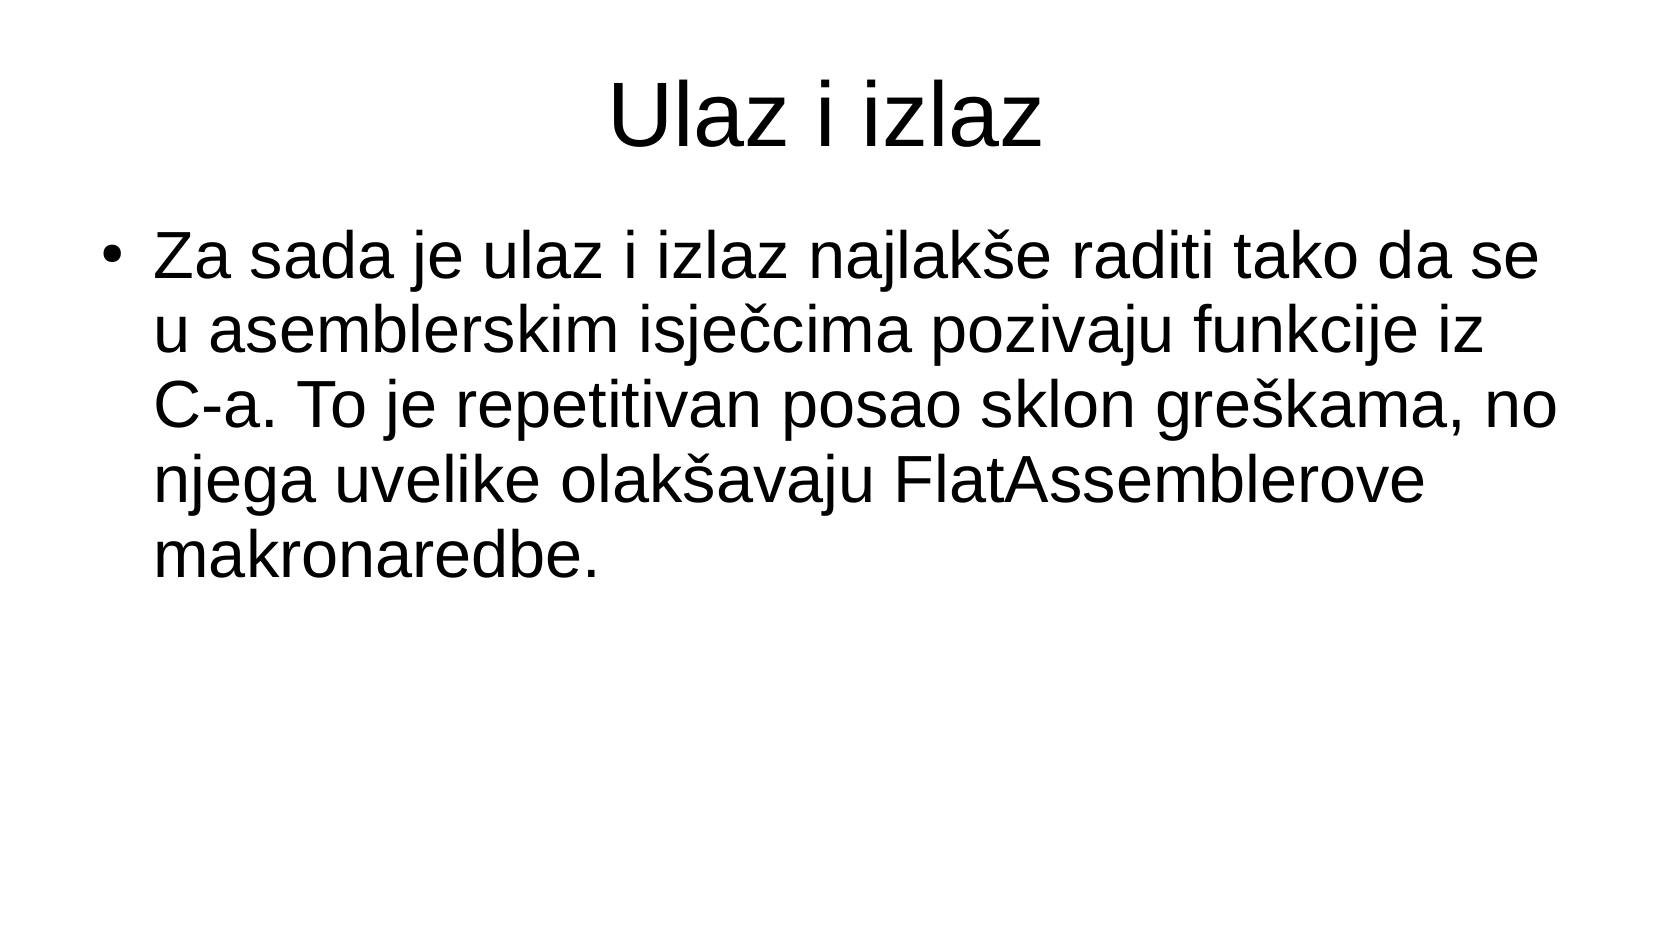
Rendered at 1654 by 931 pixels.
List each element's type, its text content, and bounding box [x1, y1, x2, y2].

title Ulaz i izlaz [82, 37, 1571, 193]
list Za sada je ulaz i izlaz najlakše raditi tako da se u asemblerskim isječcima pozivaju funkcije iz C-a. To je repetitivan posao sklon greškama, no njega uvelike olakšavaju FlatAssemblerove makronaredbe. [82, 217, 1571, 758]
